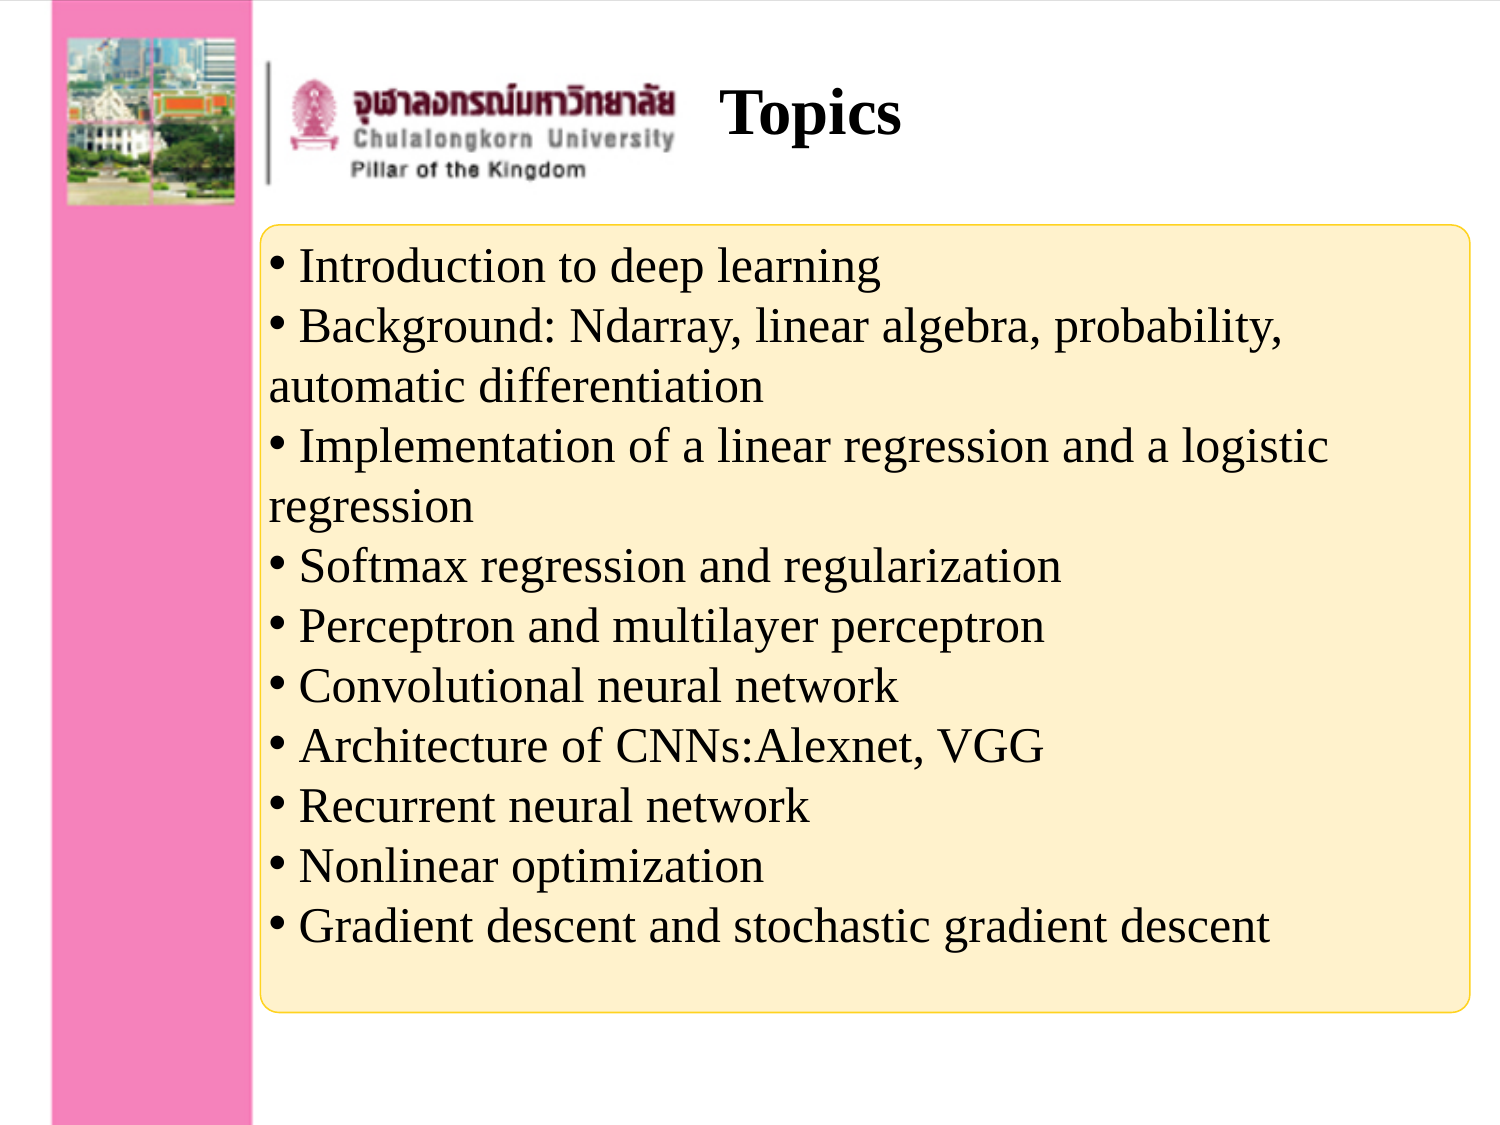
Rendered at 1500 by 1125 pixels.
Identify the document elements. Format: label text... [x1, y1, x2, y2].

text_box [260, 756, 1470, 1013]
picture [0, 0, 1500, 1125]
text_box [625, 756, 643, 761]
text_box Topics [704, 18, 1470, 197]
text_box [724, 756, 734, 761]
text_box [568, 756, 579, 761]
text_box [982, 756, 999, 761]
text_box Introduction to deep learning Background: Ndarray, linear algebra, probability, automatic differentiation Implementation of a linear regression and a logistic regression Softmax regression and regularization Perceptron and multilayer perceptron Convolutional neural network Architecture of CNNs:Alexnet, VGG Recurrent neural network Nonlinear optimization Gradient descent and stochastic gradient descent [253, 224, 1485, 756]
text_box [1018, 756, 1035, 761]
